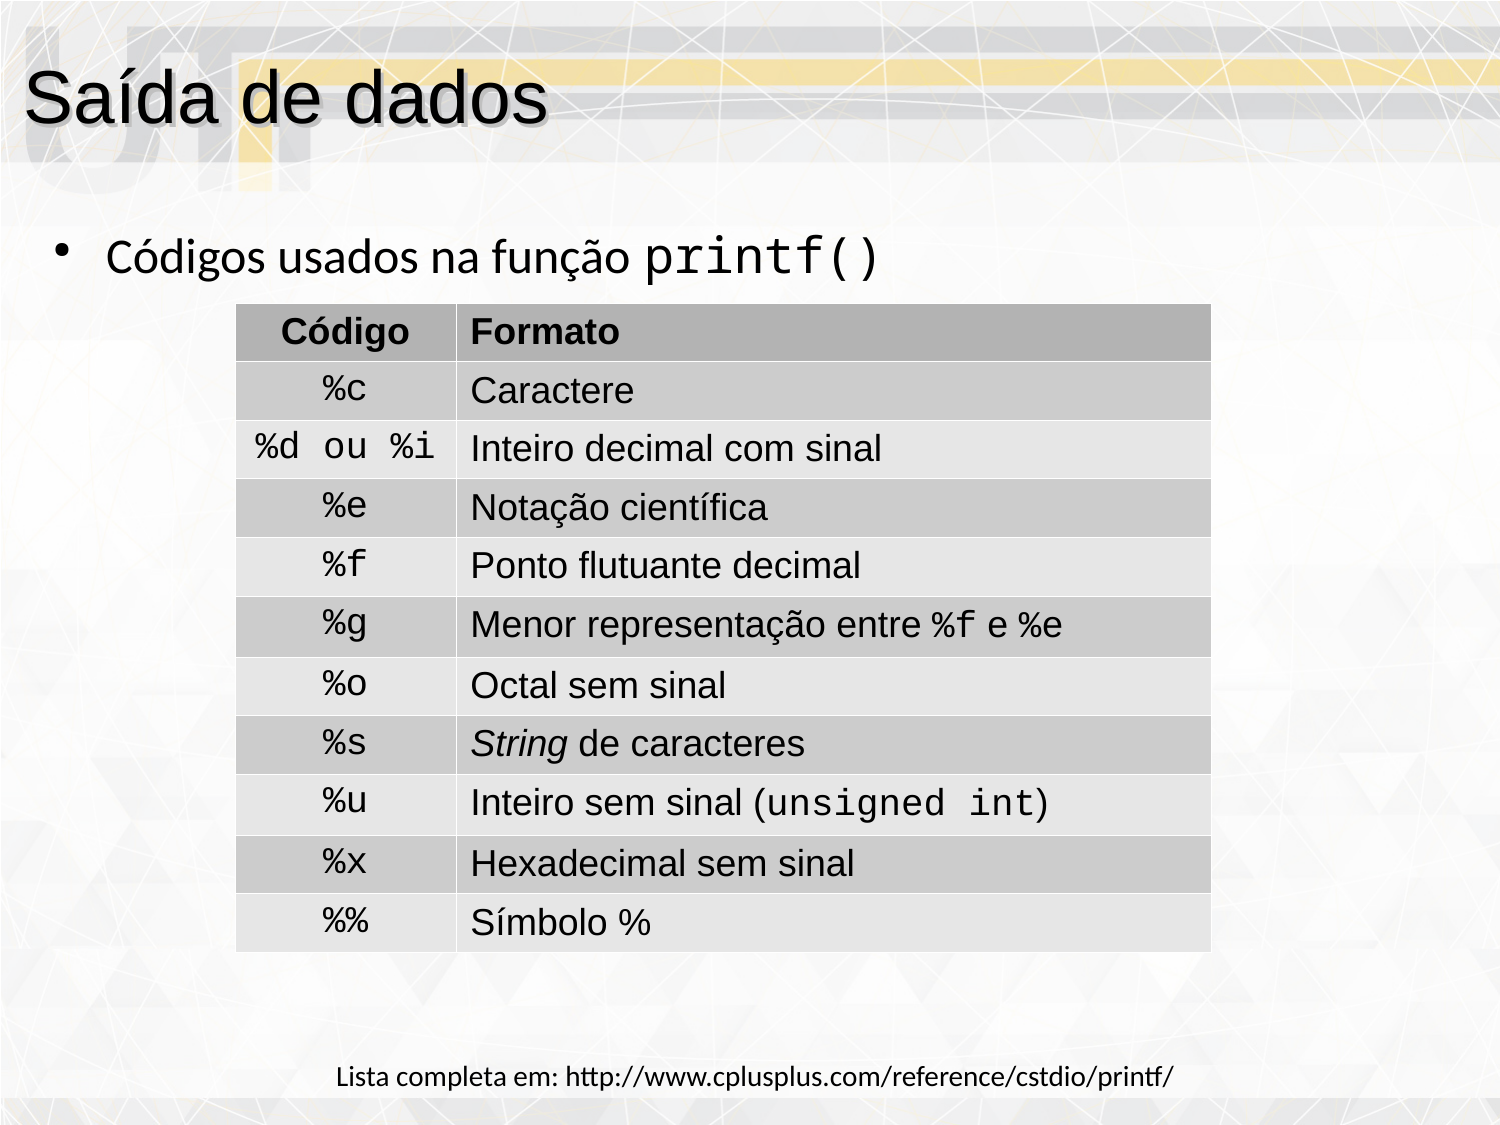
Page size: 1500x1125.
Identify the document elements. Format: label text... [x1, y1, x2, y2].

table_cell %d ou %i [236, 421, 456, 478]
table_cell %c [236, 362, 456, 420]
table_cell Caractere [457, 362, 1211, 420]
text_box Lista completa em: http://www.cplusplus.com/reference/cstdio/printf/ [310, 1041, 1190, 1102]
table_cell Inteiro decimal com sinal [457, 421, 1211, 478]
table_cell %e [236, 479, 456, 537]
table_cell Ponto flutuante decimal [457, 538, 1211, 596]
table_cell Hexadecimal sem sinal [457, 836, 1211, 893]
table_cell Inteiro sem sinal (unsigned int) [457, 775, 1211, 835]
table_header Formato [457, 304, 1211, 361]
list Códigos usados na função printf() [35, 224, 1477, 1087]
table_cell %g [236, 597, 456, 657]
table_cell Octal sem sinal [457, 658, 1211, 715]
table_cell Símbolo % [457, 894, 1211, 952]
table_cell %f [236, 538, 456, 596]
table_cell %u [236, 775, 456, 835]
table_cell %% [236, 894, 456, 952]
table_cell String de caracteres [457, 716, 1211, 774]
title Saída de dados [23, 18, 1489, 178]
table_cell Menor representação entre %f e %e [457, 597, 1211, 657]
table_cell Notação científica [457, 479, 1211, 537]
table_header Código [236, 304, 456, 361]
table_cell %s [236, 716, 456, 774]
table_cell %x [236, 836, 456, 893]
table_cell %o [236, 658, 456, 715]
